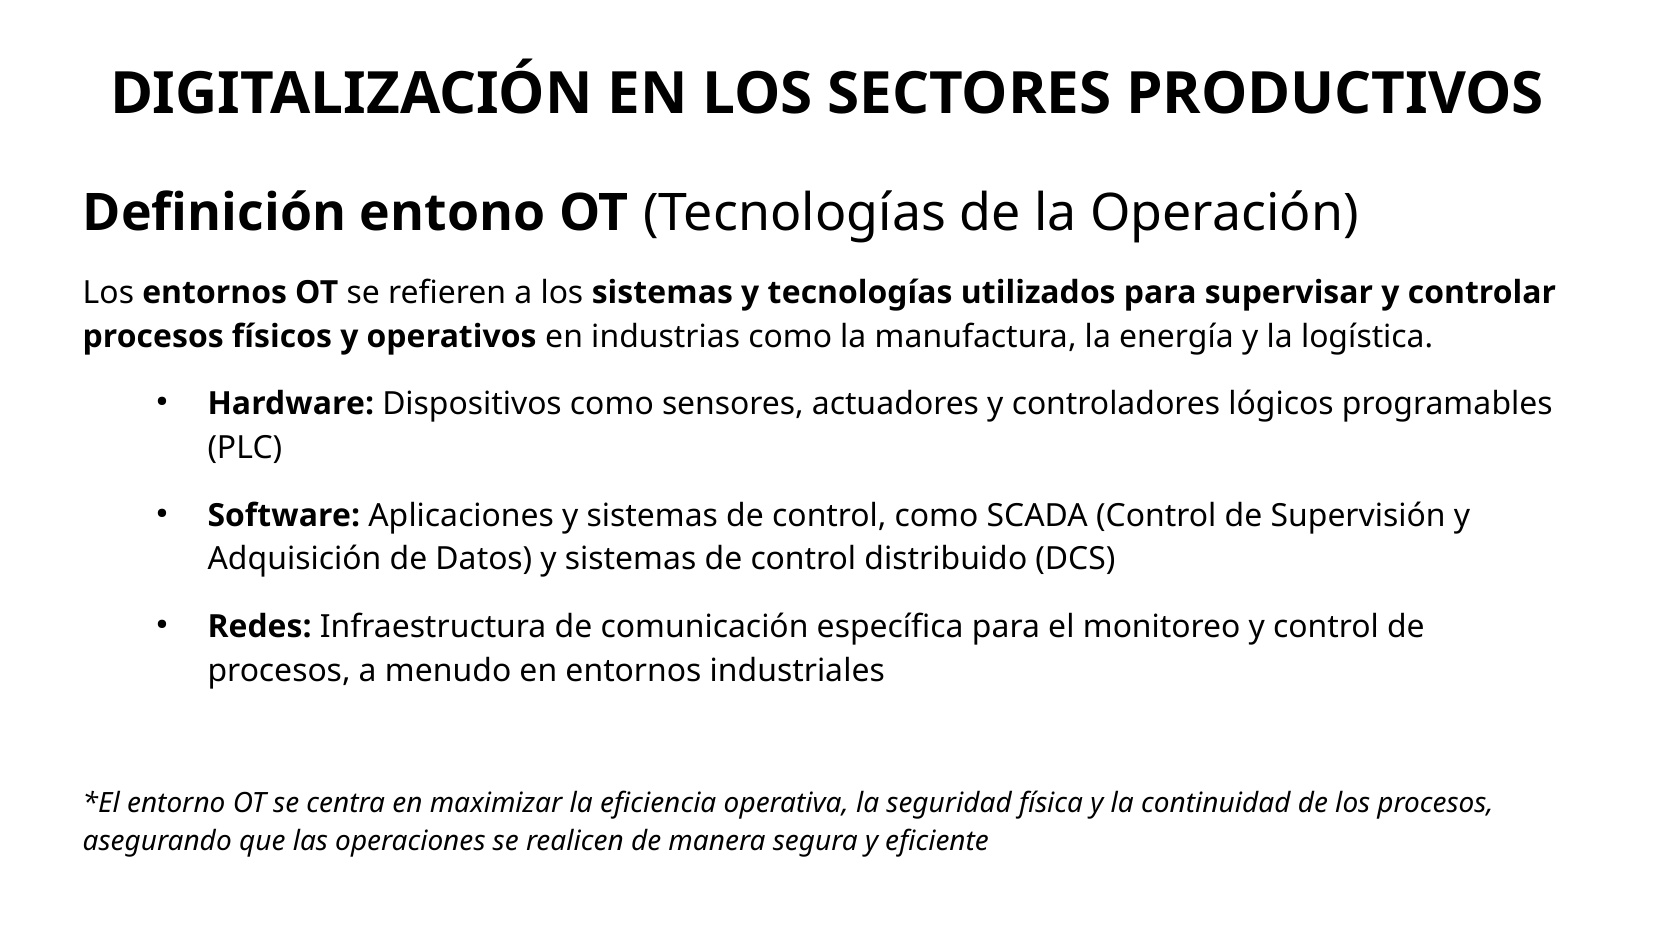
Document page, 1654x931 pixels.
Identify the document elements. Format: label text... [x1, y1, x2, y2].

list Definición entono OT (Tecnologías de la Operación) Los entornos OT se refieren a los sistemas y tecnologías utilizados para supervisar y controlar procesos físicos y operativos en industrias como la manufactura, la energía y la logística. Hardware: Dispositivos como sensores, actuadores y controladores lógicos programables (PLC) Software: Aplicaciones y sistemas de control, como SCADA (Control de Supervisión y Adquisición de Datos) y sistemas de control distribuido (DCS) Redes: Infraestructura de comunicación específica para el monitoreo y control de procesos, a menudo en entornos industriales *El entorno OT se centra en maximizar la eficiencia operativa, la seguridad física y la continuidad de los procesos, asegurando que las operaciones se realicen de manera segura y eficiente [82, 174, 1571, 869]
title DIGITALIZACIÓN EN LOS SECTORES PRODUCTIVOS [82, 13, 1571, 169]
